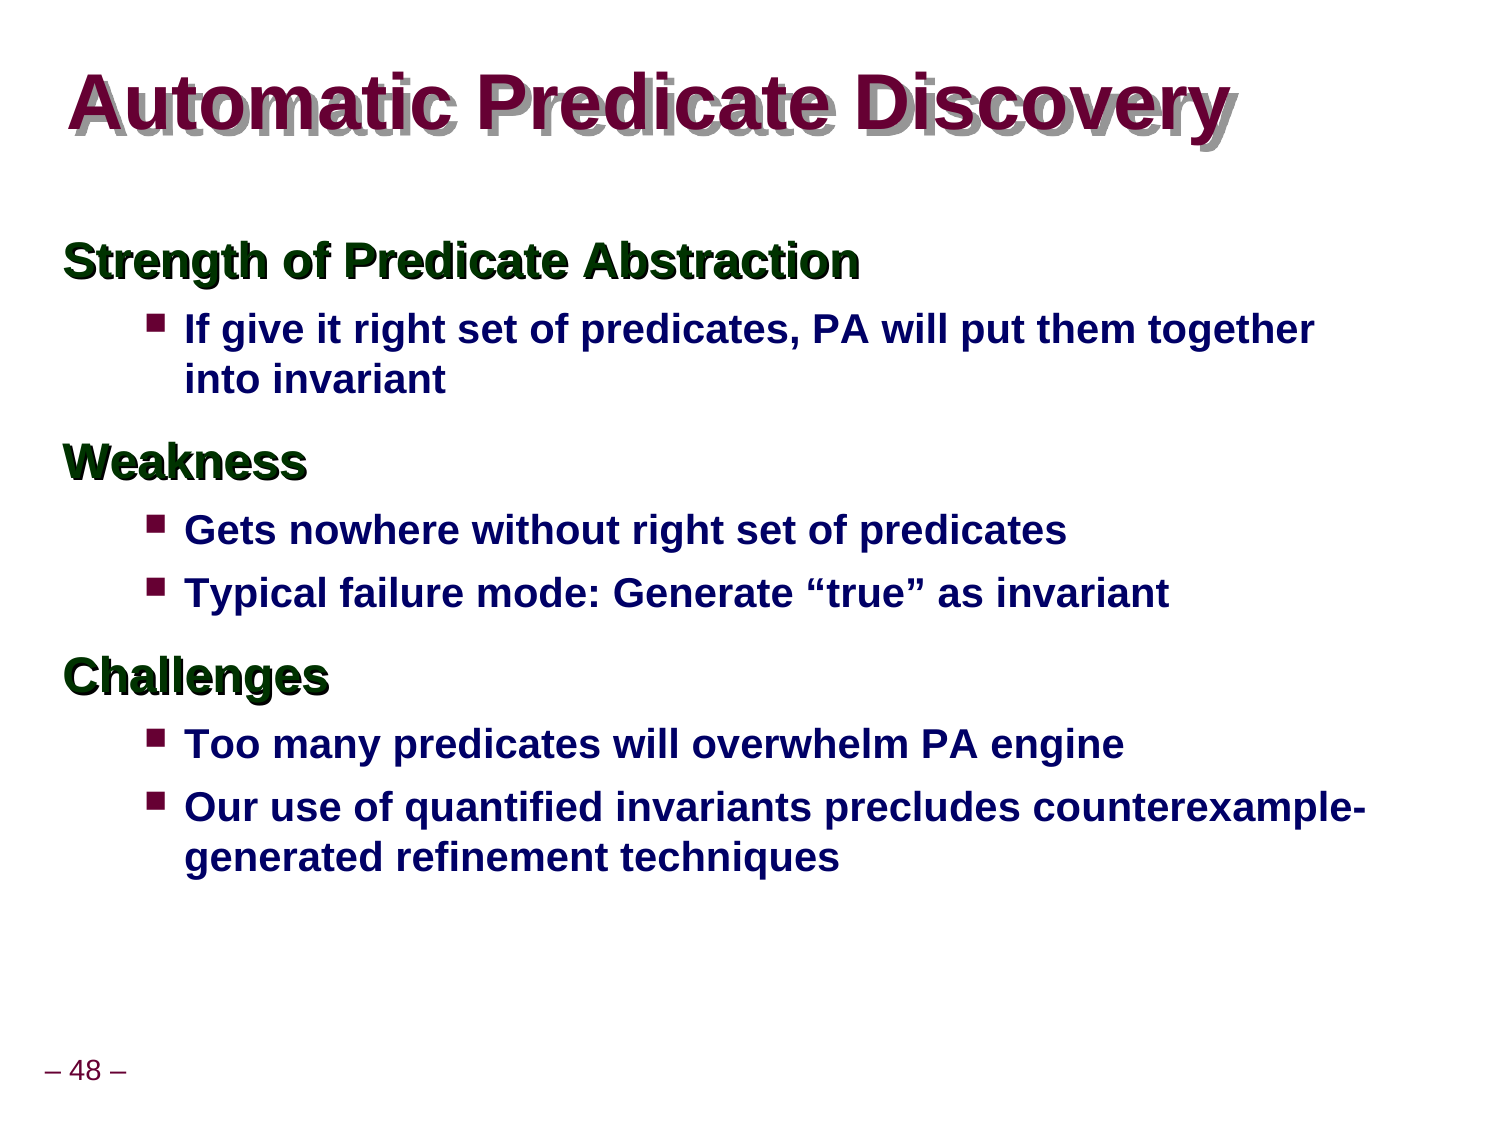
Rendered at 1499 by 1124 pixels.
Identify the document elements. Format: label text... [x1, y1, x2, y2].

list Strength of Predicate Abstraction If give it right set of predicates, PA will put them together into invariant Weakness Gets nowhere without right set of predicates Typical failure mode: Generate “true” as invariant Challenges Too many predicates will overwhelm PA engine Our use of quantified invariants precludes counterexample-generated refinement techniques [47, 224, 1409, 1056]
title Automatic Predicate Discovery [66, 40, 1495, 169]
